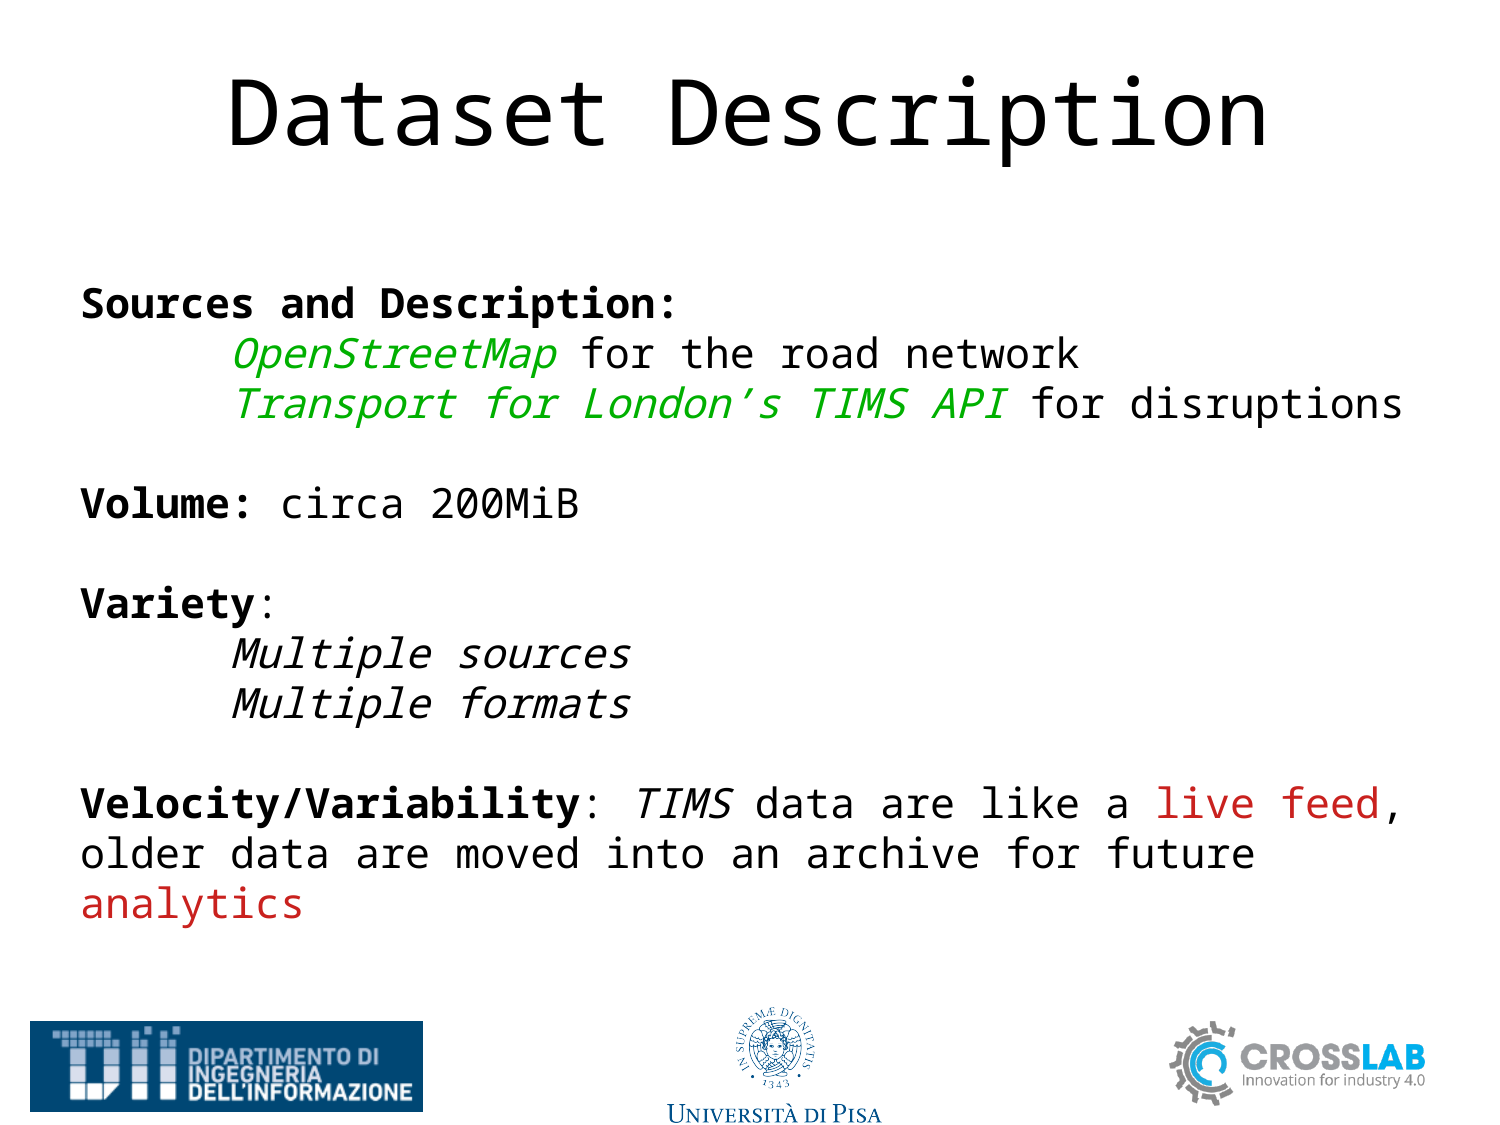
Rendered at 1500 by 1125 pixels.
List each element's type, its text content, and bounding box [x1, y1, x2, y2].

picture [30, 1021, 423, 1112]
picture [667, 1007, 882, 1123]
title Dataset Description [30, 14, 1468, 203]
picture [1169, 1021, 1425, 1106]
text_box Sources and Description: OpenStreetMap for the road network Transport for London’s TIMS API for disruptions Volume: circa 200MiB Variety: Multiple sources Multiple formats Velocity/Variability: TIMS data are like a live feed, older data are moved into an archive for future analytics [65, 269, 1435, 935]
